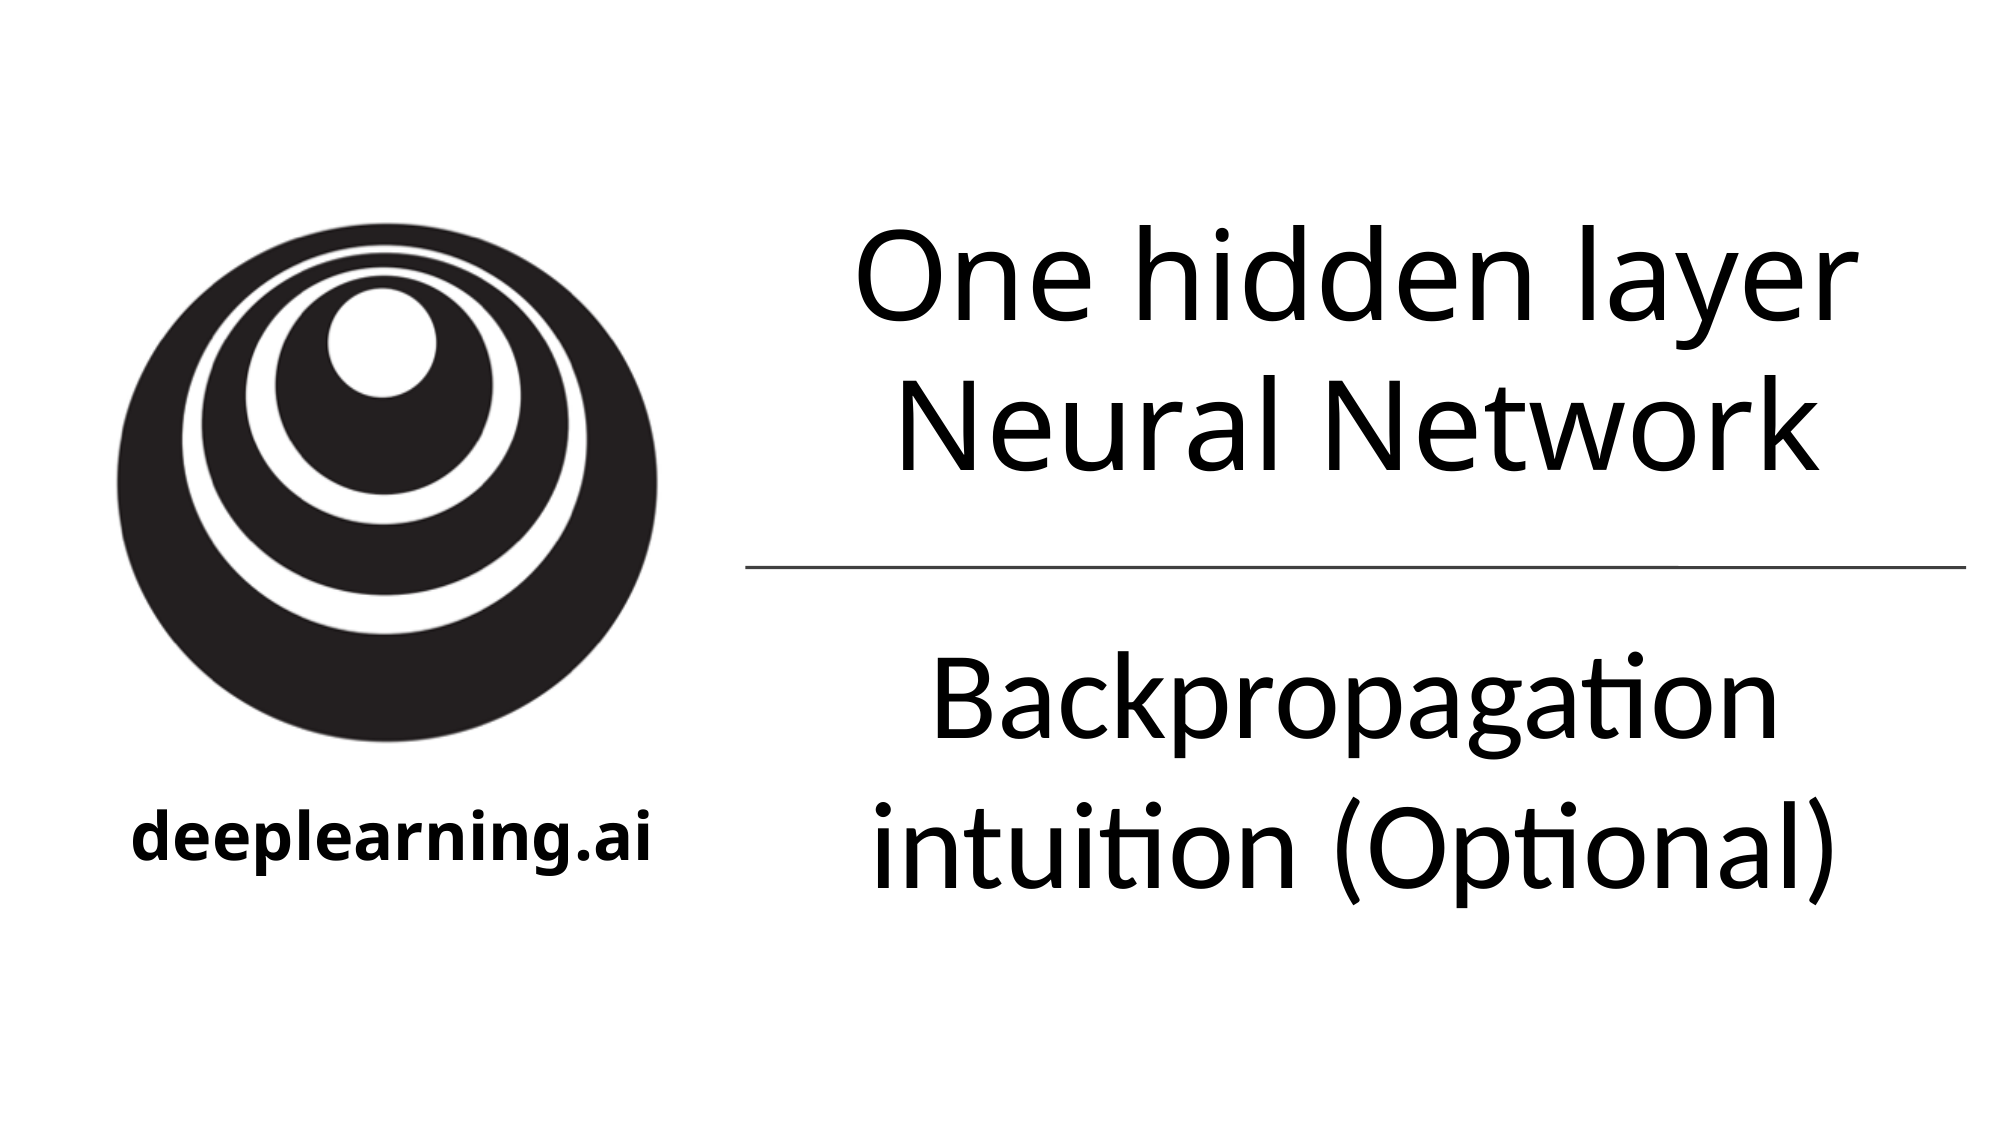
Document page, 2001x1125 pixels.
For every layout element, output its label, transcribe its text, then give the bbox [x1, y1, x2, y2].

text_box Backpropagation intuition (Optional) [854, 605, 1858, 1071]
text_box One hidden layer Neural Network [759, 188, 1954, 503]
picture [77, 186, 708, 797]
